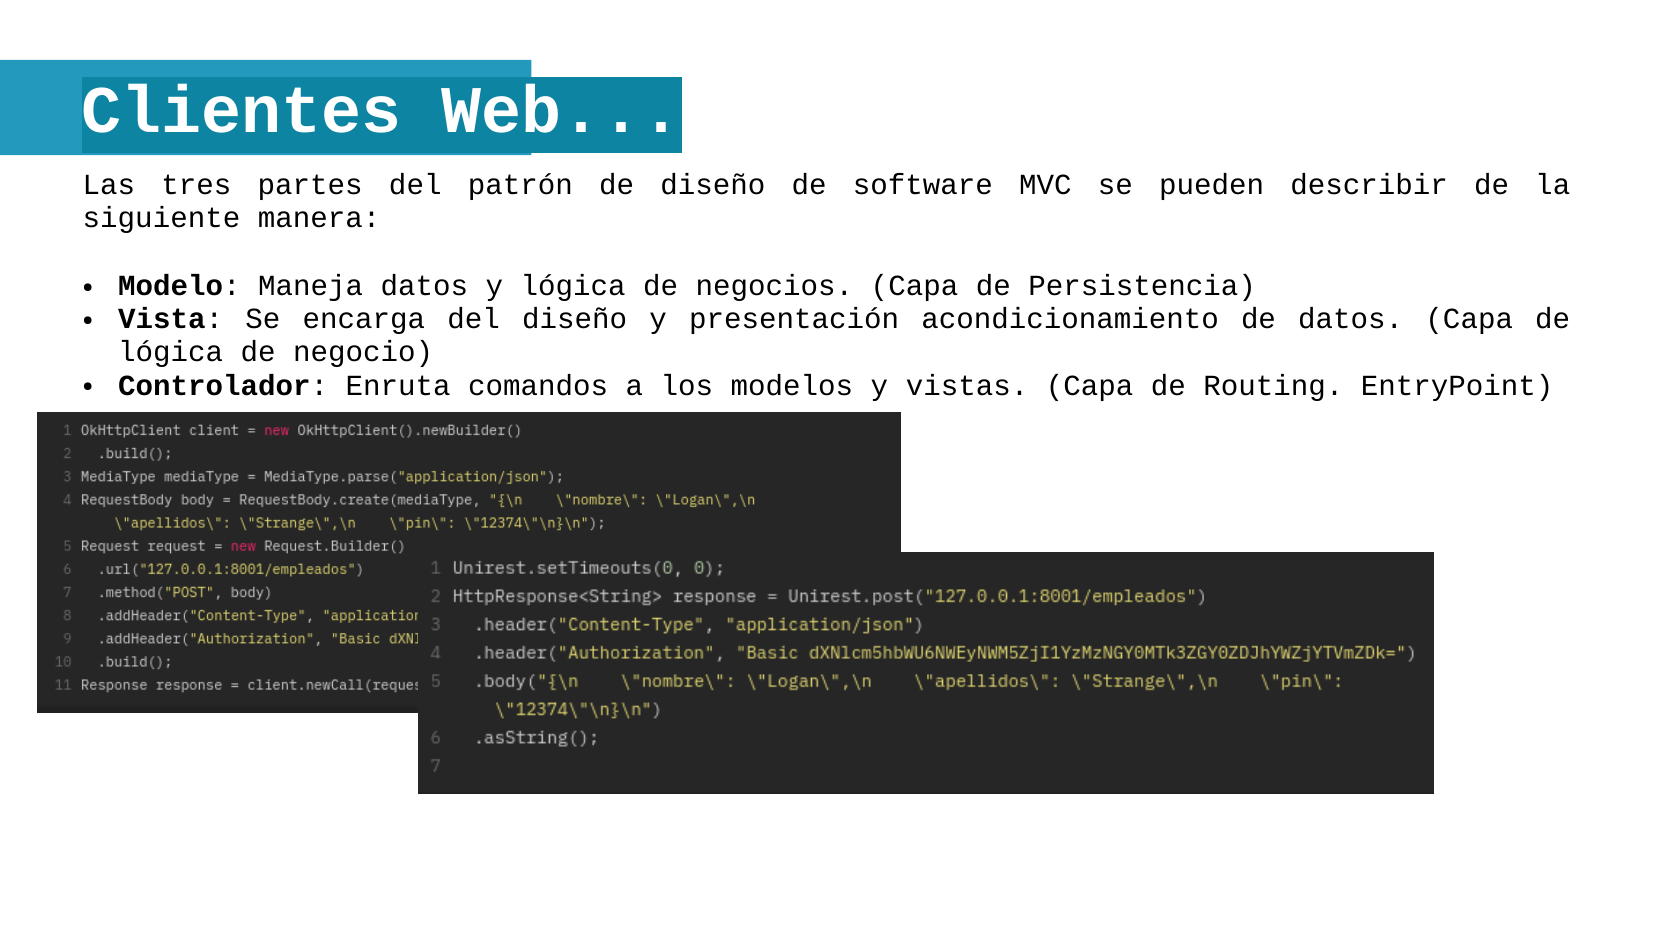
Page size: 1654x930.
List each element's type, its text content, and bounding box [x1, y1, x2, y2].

title Clientes Web... [81, 168, 1570, 193]
picture [37, 412, 1434, 794]
subtitle Las tres partes del patrón de diseño de software MVC se pueden describir de la siguiente manera: Modelo: Maneja datos y lógica de negocios. (Capa de Persistencia) Vista: Se encarga del diseño y presentación acondicionamiento de datos. (Capa de lógica de negocio) Controlador: Enruta comandos a los modelos y vistas. (Capa de Routing. EntryPoint) [82, 369, 1571, 413]
